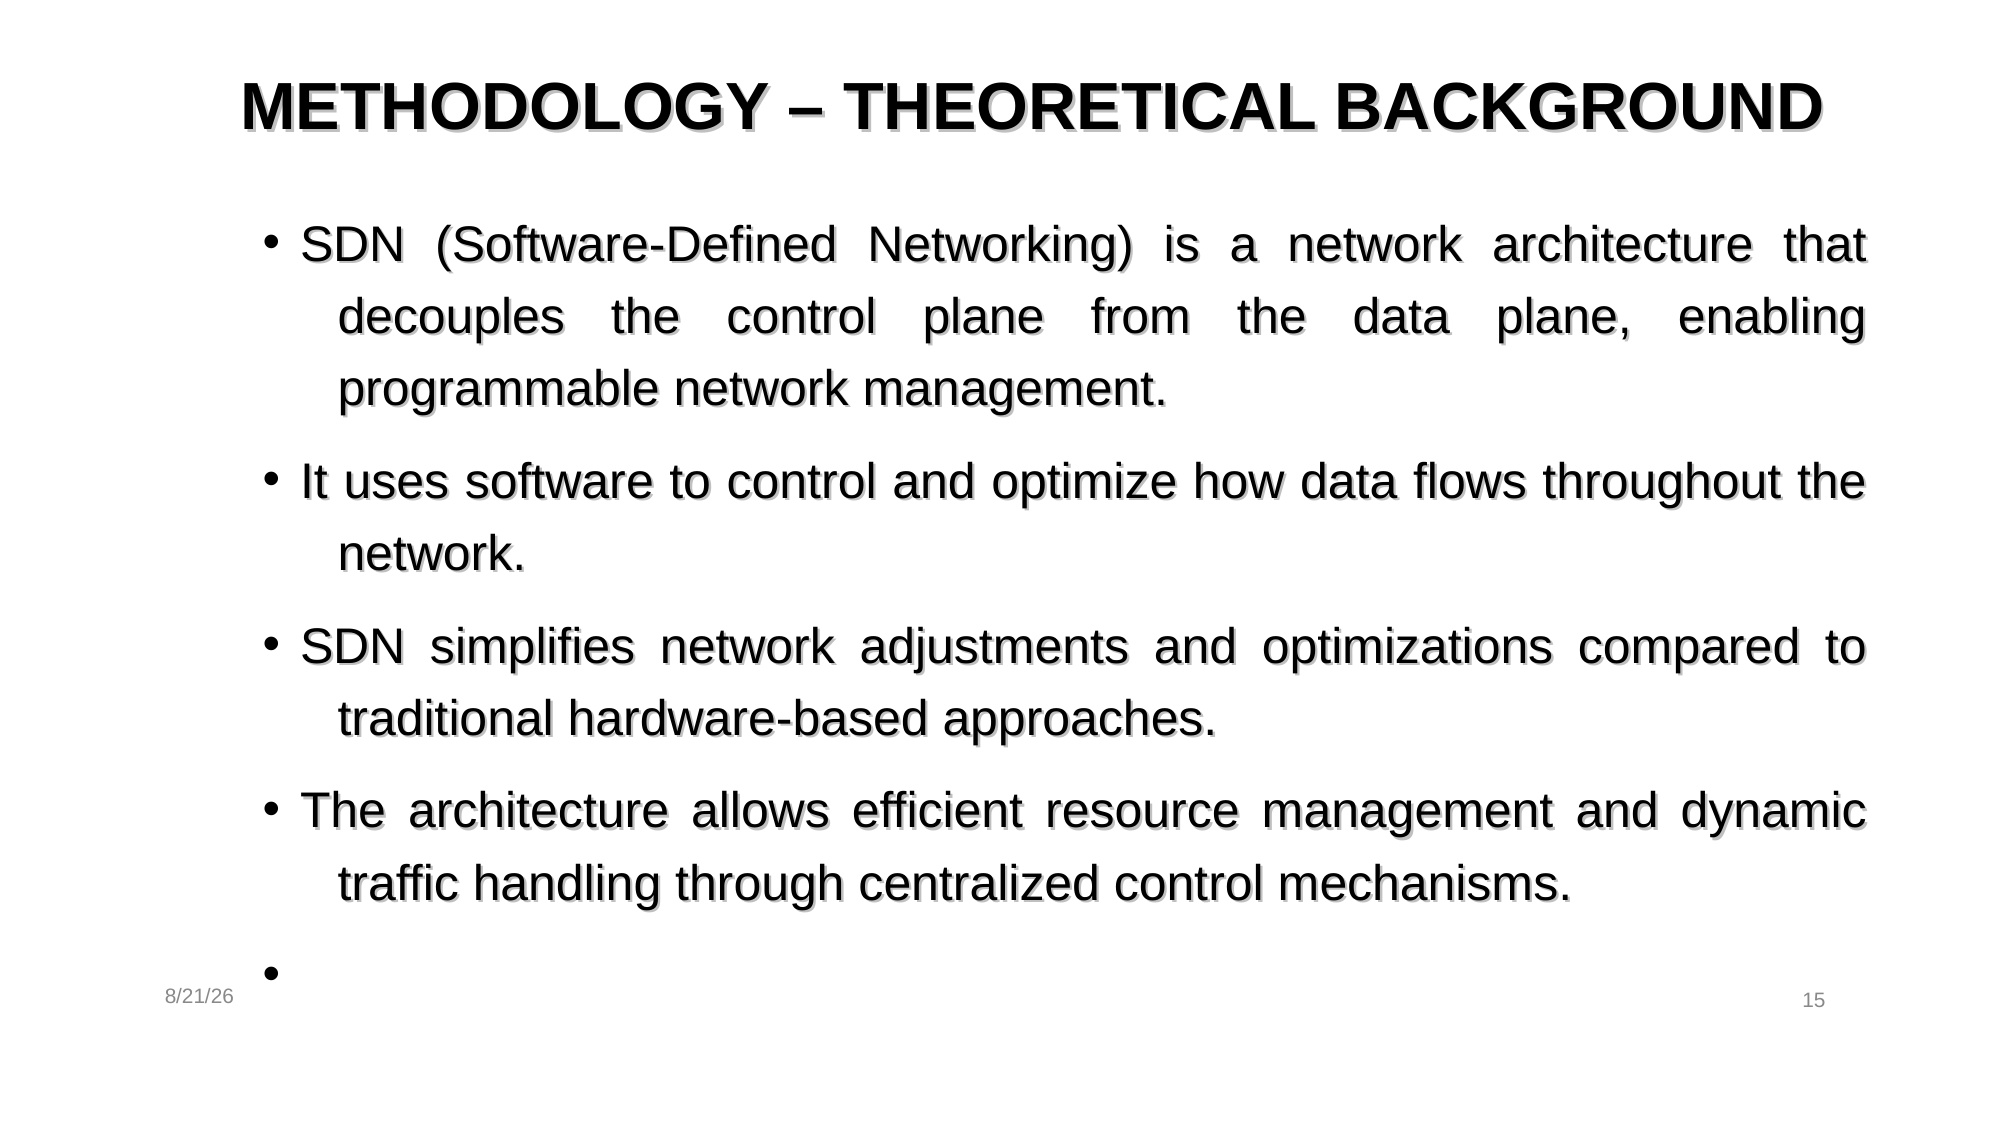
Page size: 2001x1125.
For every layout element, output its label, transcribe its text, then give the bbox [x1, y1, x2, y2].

slide_number December 27, 2024 [149, 965, 600, 1025]
list SDN (Software-Defined Networking) is a network architecture that decouples the control plane from the data plane, enabling programmable network management. It uses software to control and optimize how data flows throughout the network. SDN simplifies network adjustments and optimizations compared to traditional hardware-based approaches. The architecture allows efficient resource management and dynamic traffic handling through centralized control mechanisms. [247, 192, 1883, 970]
slide_number 15 [1787, 969, 1911, 1030]
title Methodology – theoretical background [183, 33, 1883, 183]
